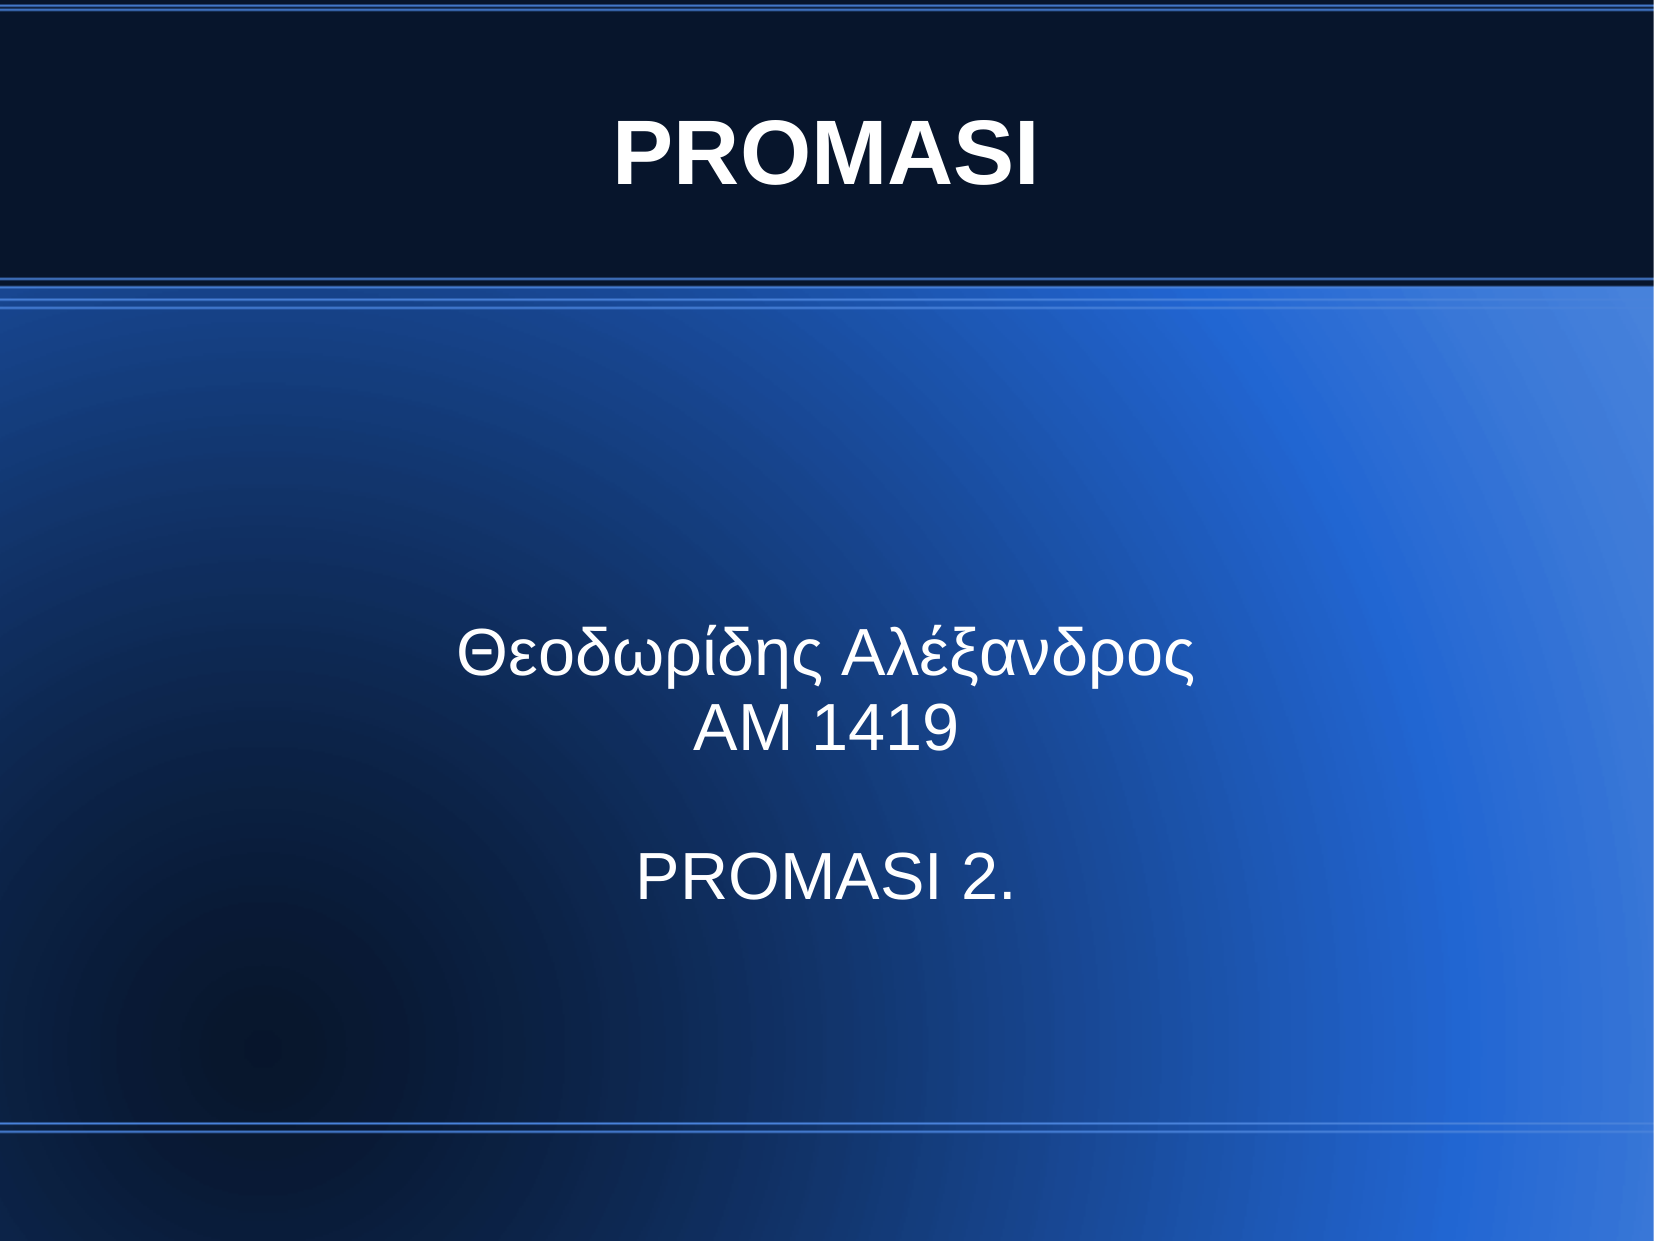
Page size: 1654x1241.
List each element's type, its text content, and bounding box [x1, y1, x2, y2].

picture [0, 0, 1654, 1241]
subtitle Θεοδωρίδης Αλέξανδρος AM 1419 PROMASI 2. [82, 355, 1571, 1174]
title PROMASI [82, 49, 1571, 257]
